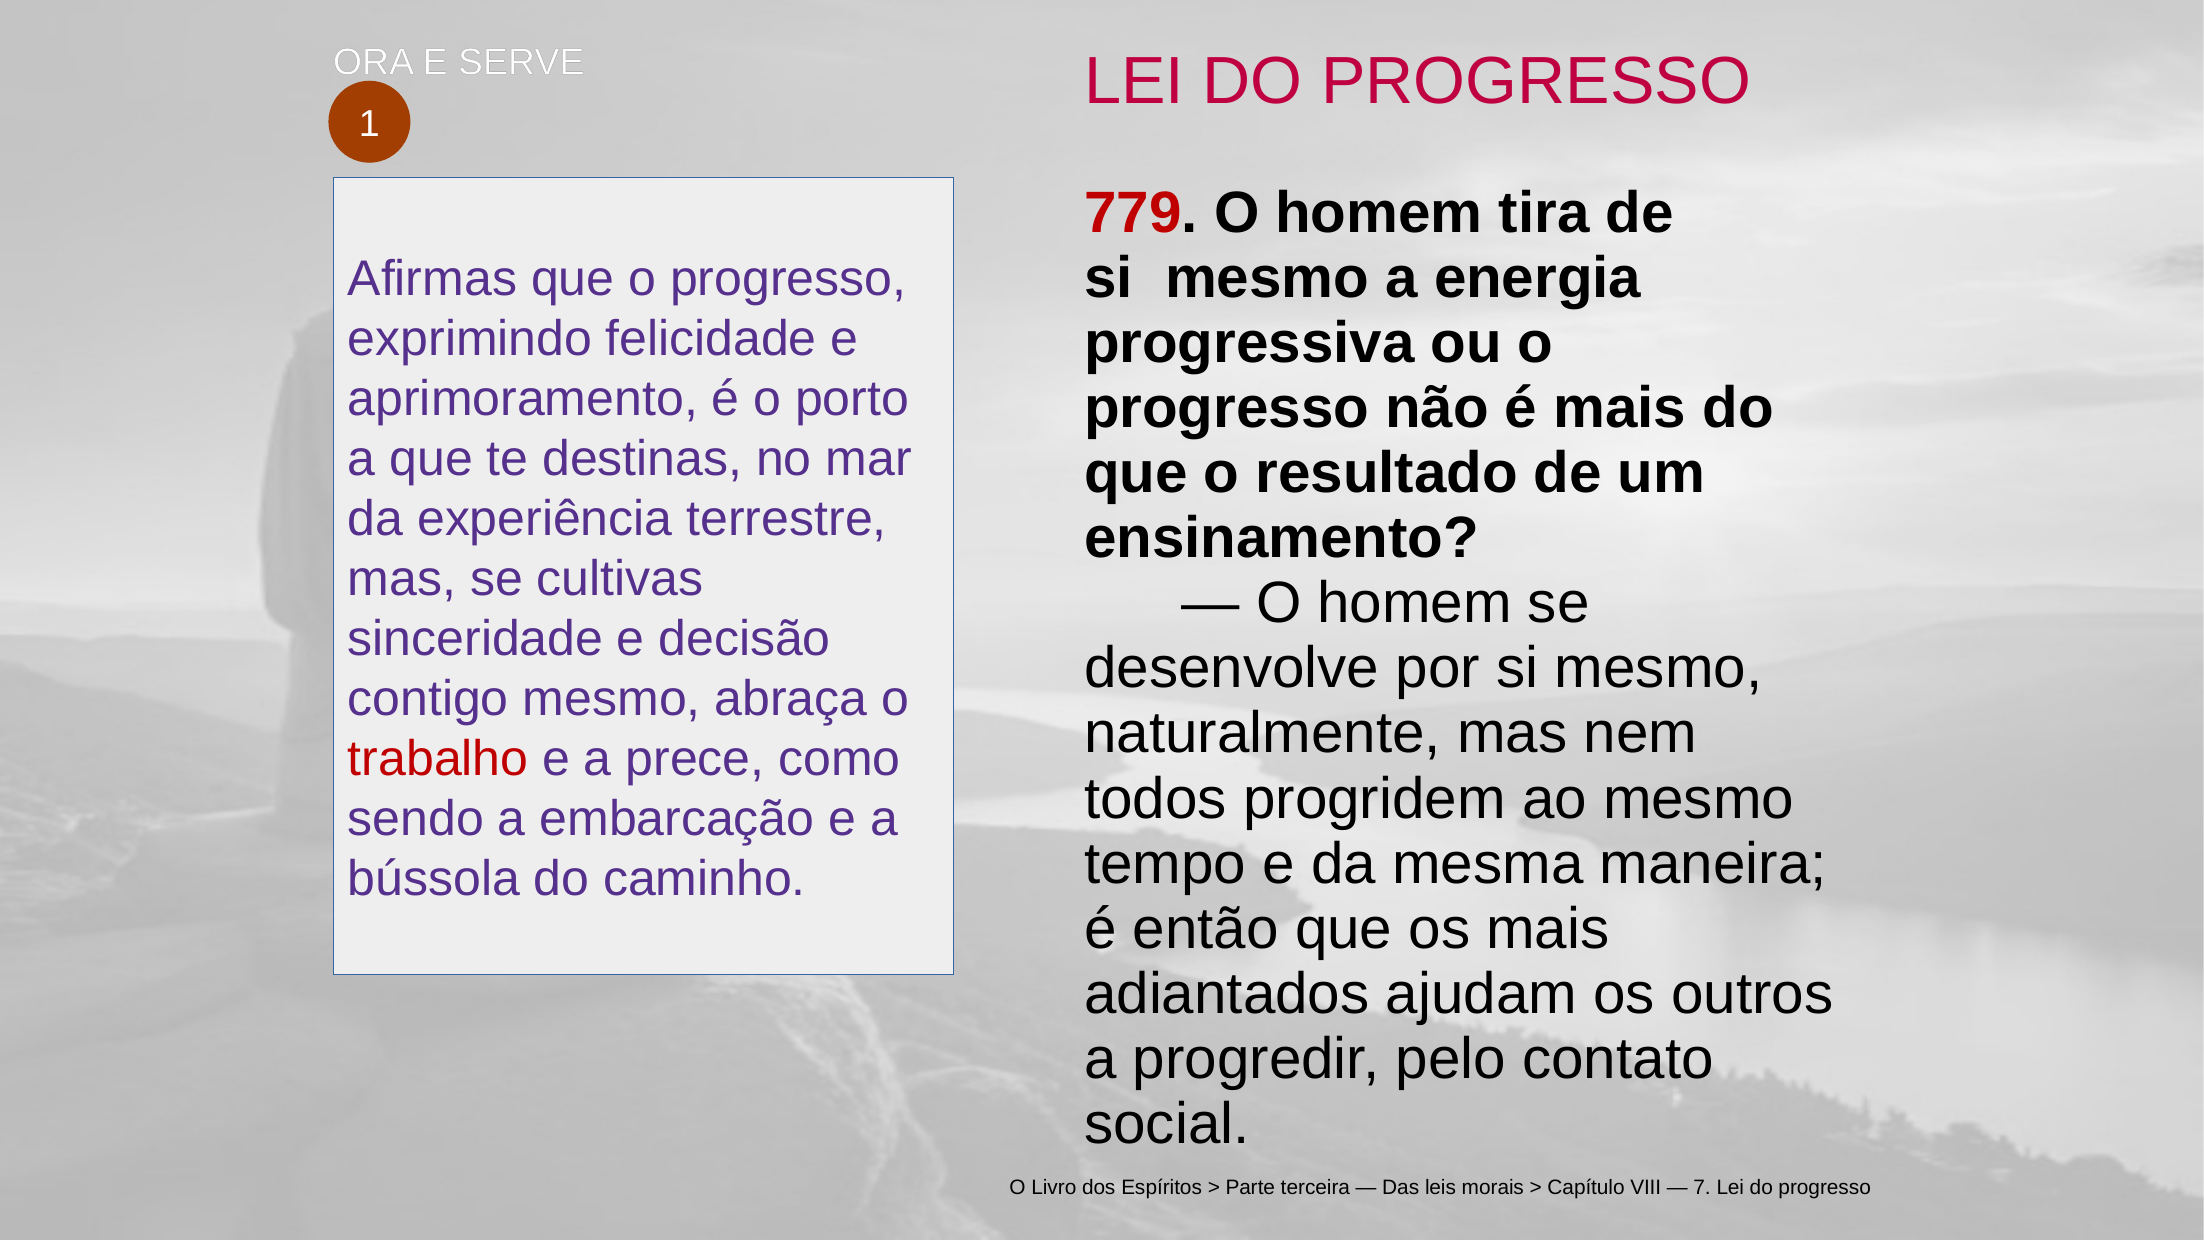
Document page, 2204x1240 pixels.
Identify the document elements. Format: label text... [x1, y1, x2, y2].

text_box ORA E SERVE [318, 29, 600, 87]
text_box 779. O homem tira de si mesmo a energia progressiva ou o progresso não é mais do que o resultado de um ensinamento? — O homem se desenvolve por si mesmo, naturalmente, mas nem todos progridem ao mesmo tempo e da mesma maneira; é então que os mais adiantados ajudam os outros a progredir, pelo contato social. [1069, 172, 1870, 1095]
text_box 1 [328, 80, 411, 163]
text_box Afirmas que o progresso, exprimindo felicidade e aprimoramento, é o porto a que te destinas, no mar da experiência terrestre, mas, se cultivas sinceridade e decisão contigo mesmo, abraça o trabalho e a prece, como sendo a embarcação e a bússola do caminho. [333, 177, 954, 975]
picture [0, 0, 2204, 1240]
text_box O Livro dos Espíritos > Parte terceira — Das leis morais > Capítulo VIII — 7. Lei do progresso [994, 1166, 1886, 1228]
text_box LEI DO PROGRESSO [1069, 29, 1767, 120]
